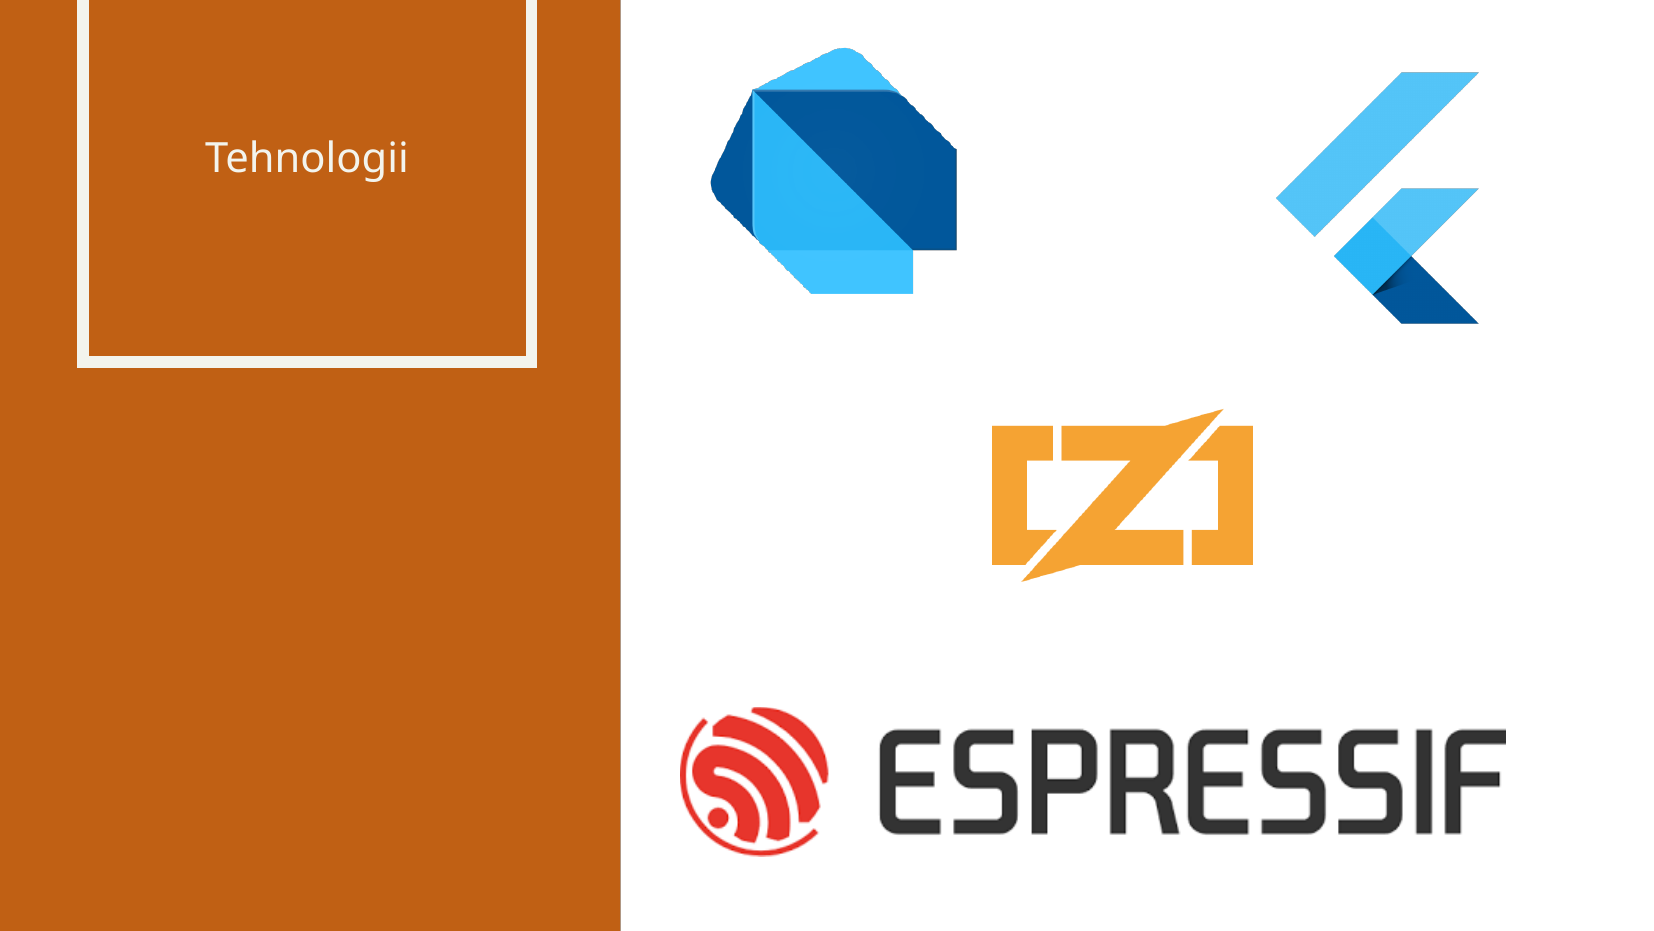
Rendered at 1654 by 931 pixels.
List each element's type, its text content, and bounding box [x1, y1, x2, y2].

picture [0, 0, 1654, 931]
title Tehnologii [82, 0, 532, 362]
